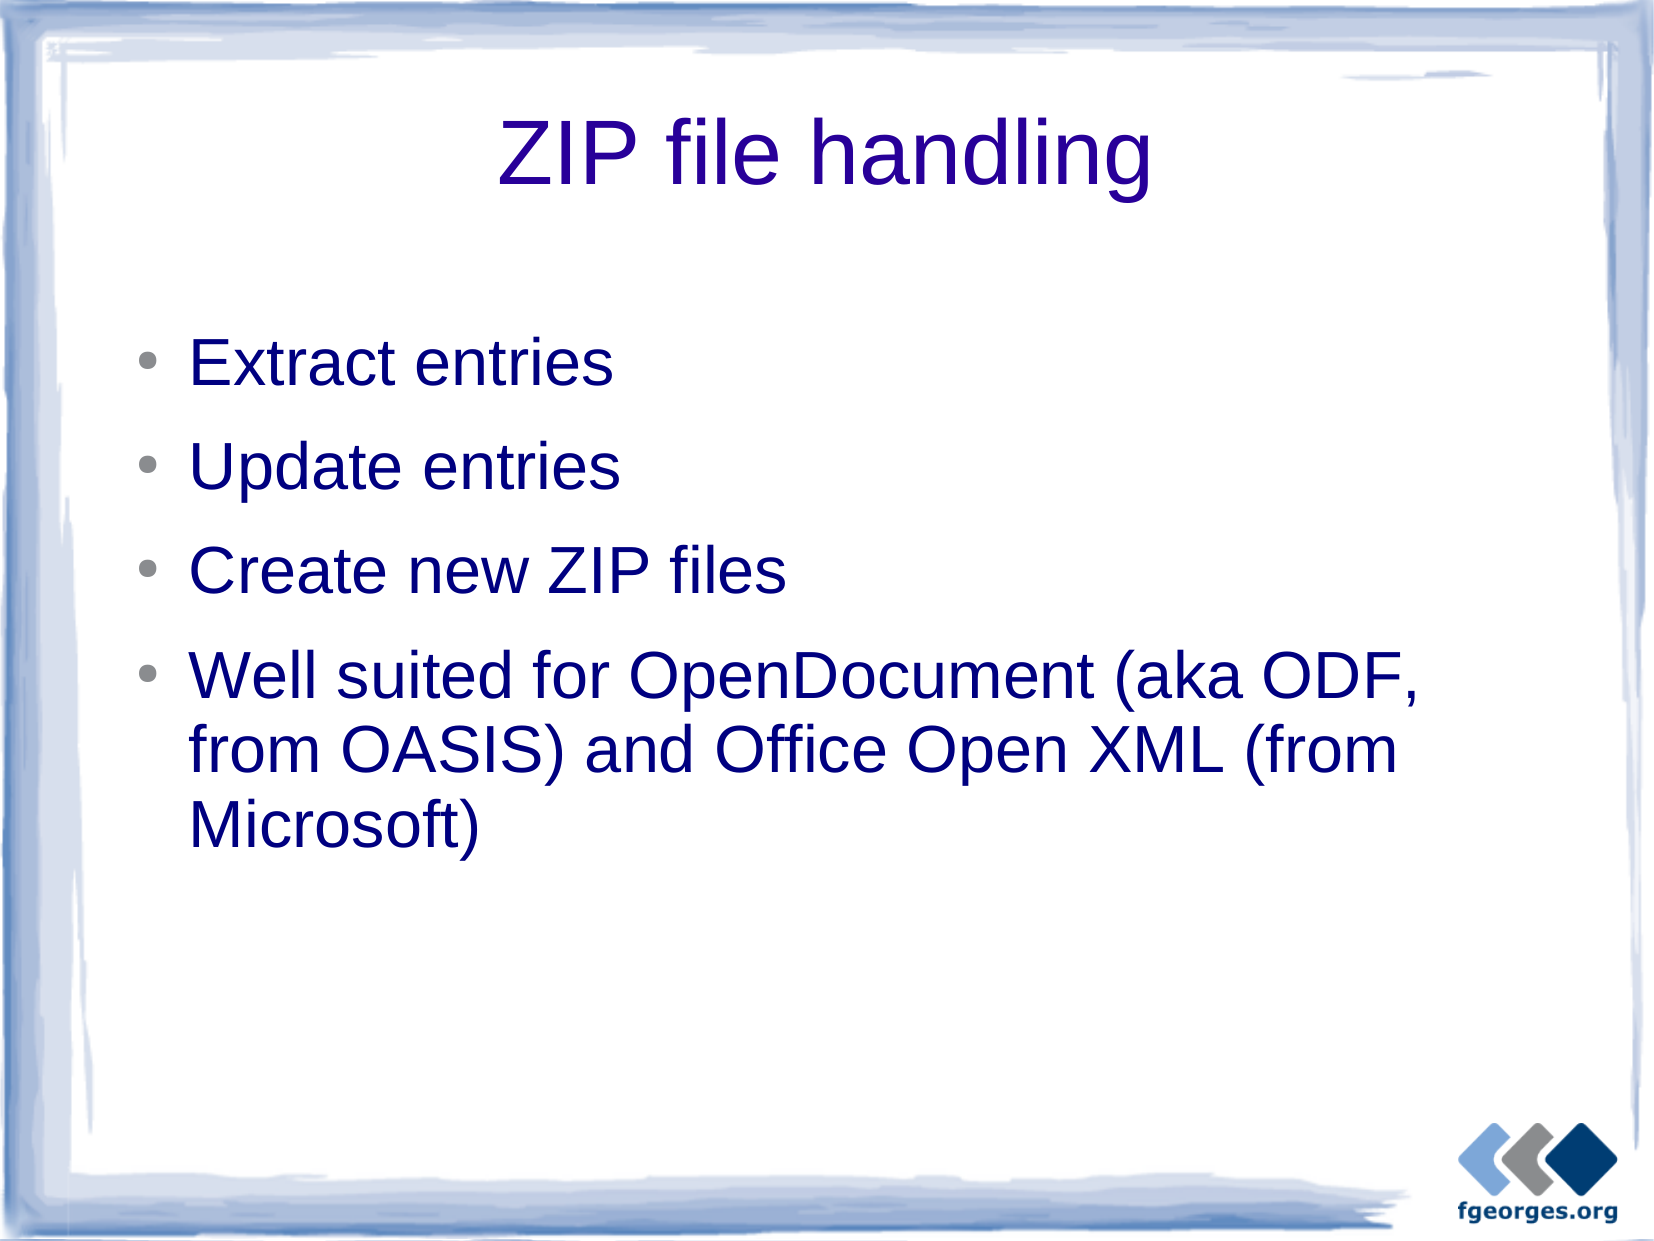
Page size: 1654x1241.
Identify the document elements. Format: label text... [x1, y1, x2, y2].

list Extract entries Update entries Create new ZIP files Well suited for OpenDocument (aka ODF, from OASIS) and Office Open XML (from Microsoft) [118, 324, 1571, 990]
picture [0, 0, 1654, 1241]
title ZIP file handling [82, 49, 1571, 257]
